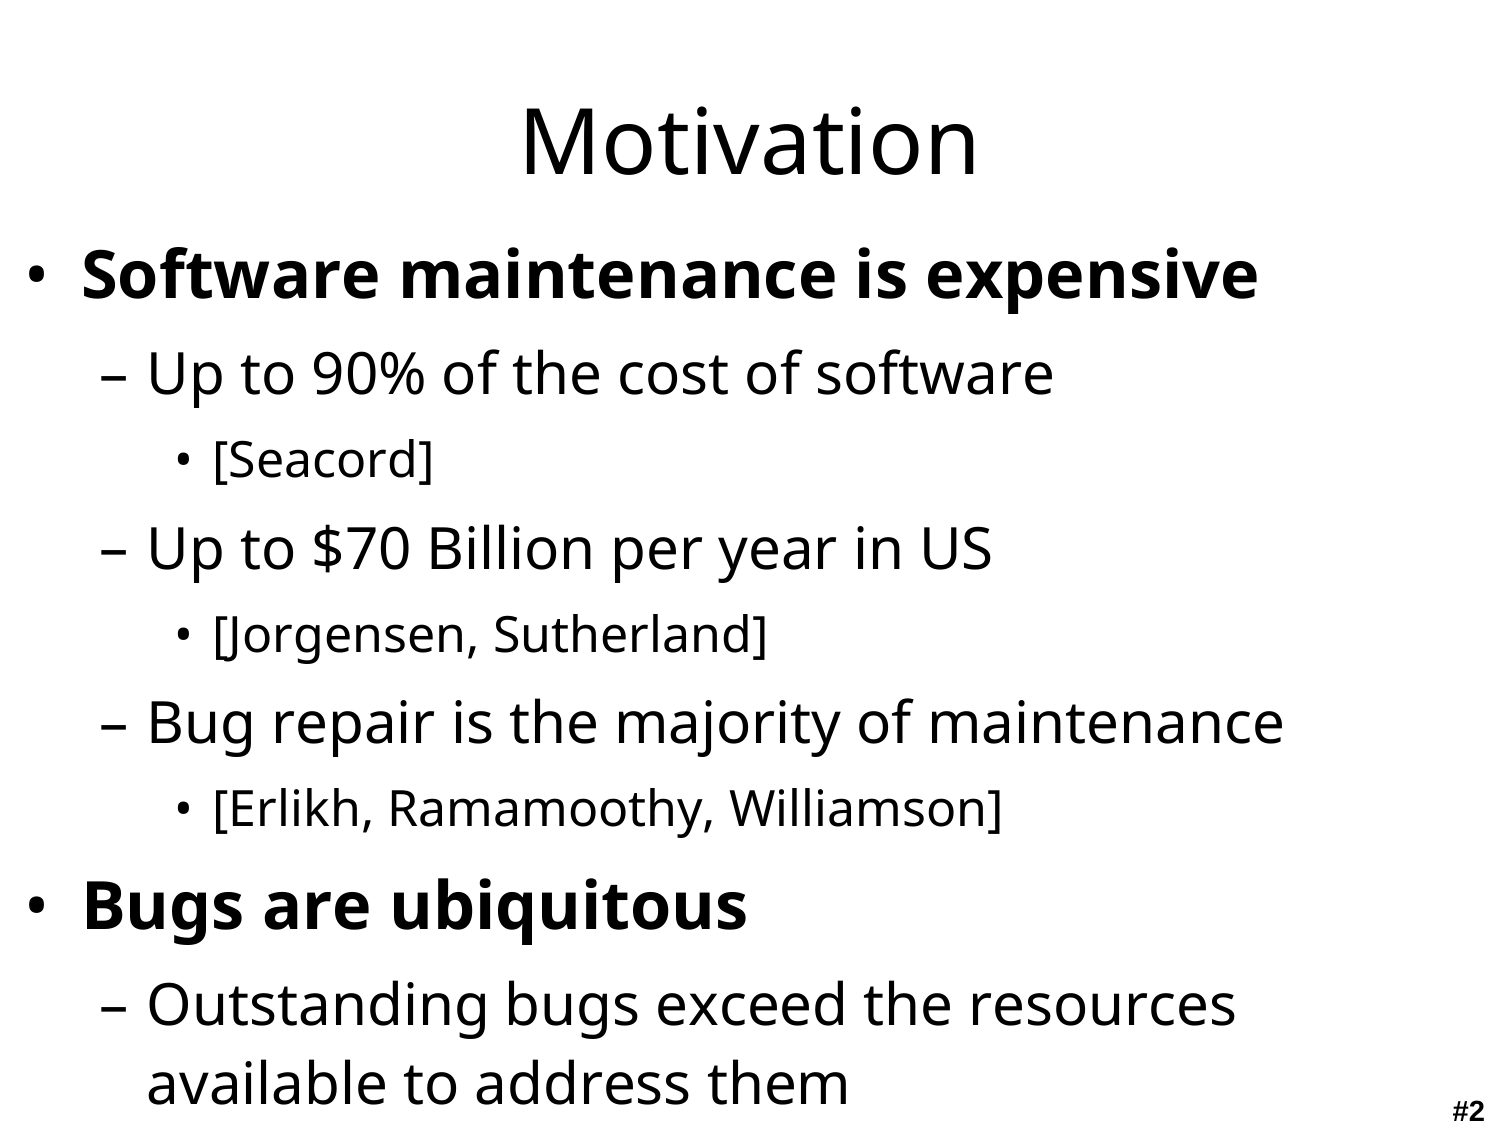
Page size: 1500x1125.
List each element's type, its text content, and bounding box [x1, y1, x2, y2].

title Motivation [24, 45, 1476, 227]
list Software maintenance is expensive Up to 90% of the cost of software [Seacord] Up to $70 Billion per year in US [Jorgensen, Sutherland] Bug repair is the majority of maintenance [Erlikh, Ramamoothy, Williamson] Bugs are ubiquitous Outstanding bugs exceed the resources available to address them [Anvik, Liblit] [24, 227, 1476, 1078]
